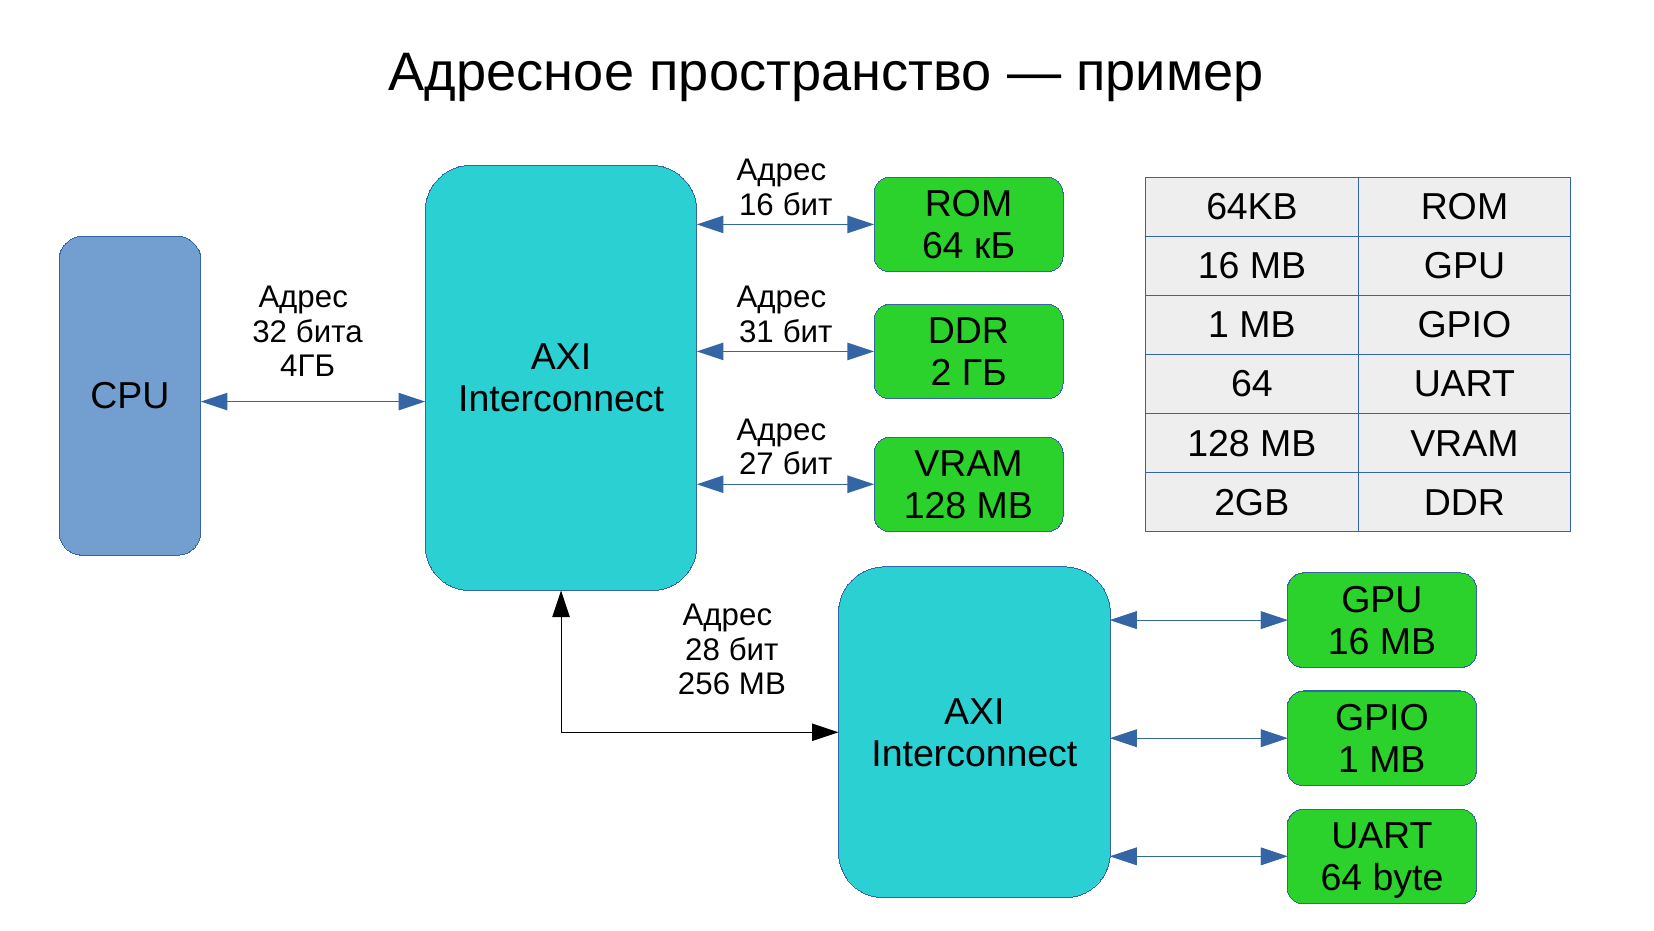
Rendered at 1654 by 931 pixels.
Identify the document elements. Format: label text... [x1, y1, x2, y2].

text_box CPU [59, 236, 201, 556]
text_box 64KB [1279, 196, 1290, 204]
text_box GPU [1358, 236, 1571, 295]
text_box AXI Interconnect [425, 165, 697, 591]
text_box GPU 16 MB [1287, 572, 1477, 668]
text_box UART 64 byte [1287, 809, 1477, 904]
text_box Адрес 27 бит [721, 404, 850, 524]
title Адресное пространство — пример [82, 37, 1571, 107]
text_box 2GB [1145, 472, 1358, 532]
text_box [1251, 212, 1282, 236]
text_box DDR [1358, 472, 1571, 532]
text_box Адрес 32 бита 4ГБ [237, 271, 378, 391]
text_box VRAM 128 MB [874, 437, 1064, 532]
text_box Адрес 16 бит [721, 144, 850, 264]
text_box 64KB [1145, 177, 1358, 236]
text_box AXI Interconnect [838, 566, 1111, 898]
text_box GPIO 1 MB [1287, 691, 1477, 786]
text_box 128 MB [1145, 413, 1358, 472]
text_box 64KB [1279, 207, 1291, 216]
text_box UART [1358, 354, 1571, 413]
text_box 1 MB [1145, 295, 1358, 354]
text_box DDR 2 ГБ [874, 304, 1064, 399]
text_box ROM [1358, 177, 1571, 236]
text_box GPIO [1358, 295, 1571, 354]
text_box ROM 64 кБ [874, 177, 1064, 272]
text_box VRAM [1358, 413, 1571, 472]
text_box Адрес 31 бит [721, 271, 850, 391]
text_box Адрес 28 бит 256 MB [663, 589, 801, 709]
text_box 64 [1145, 354, 1358, 413]
text_box 16 MB [1145, 236, 1358, 295]
